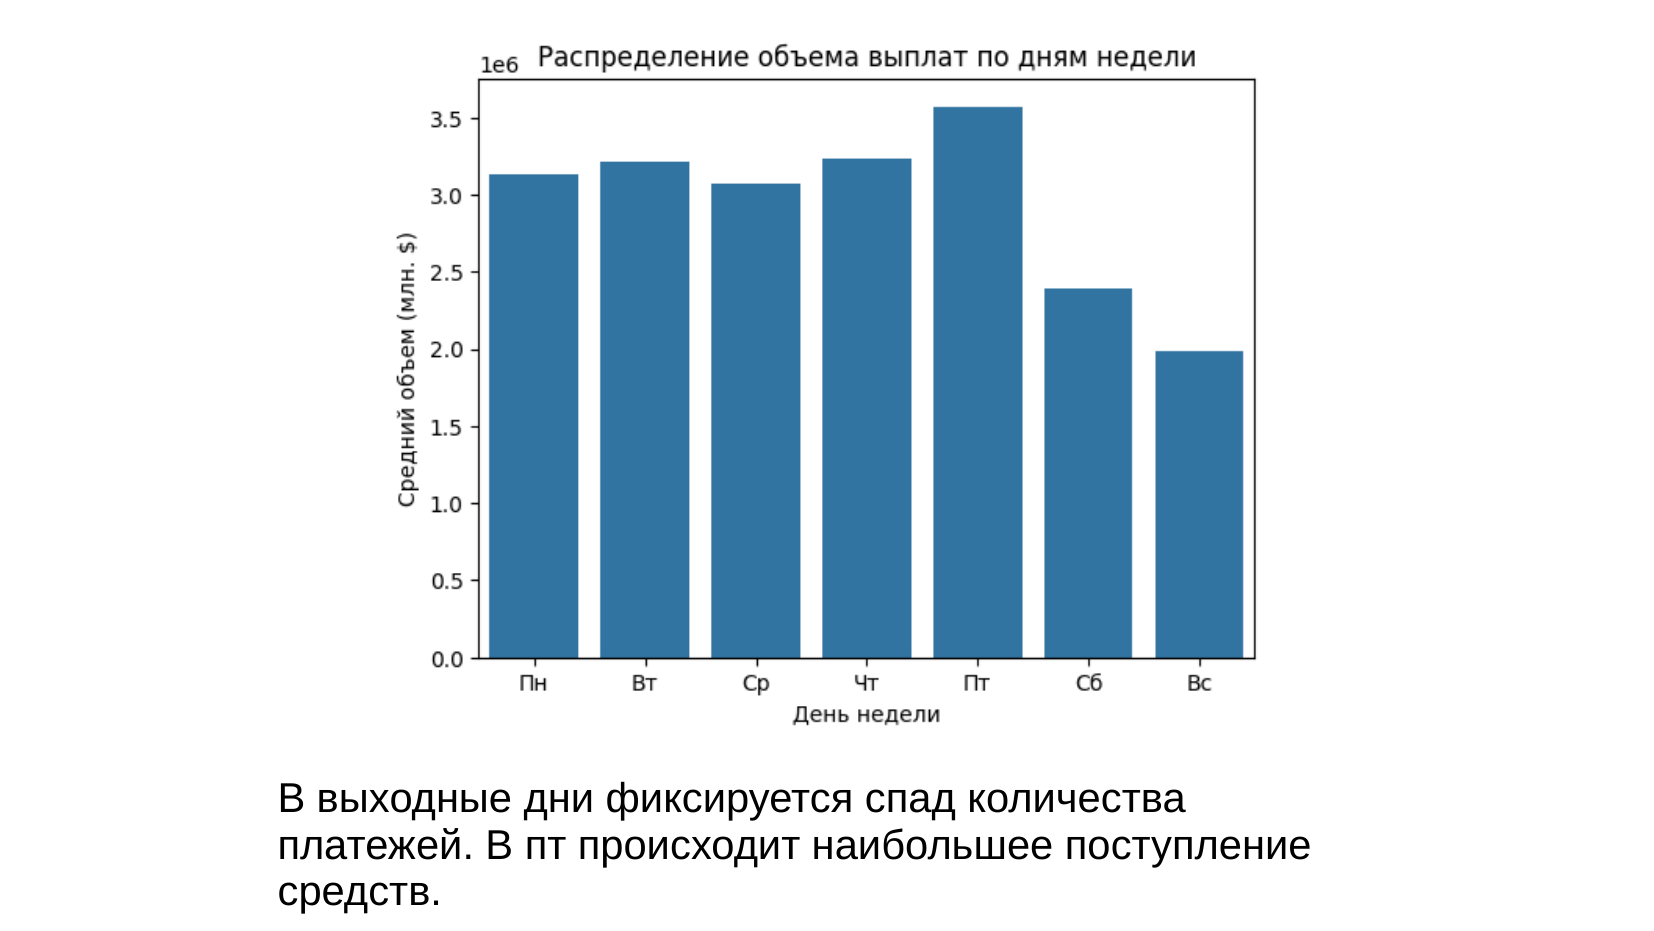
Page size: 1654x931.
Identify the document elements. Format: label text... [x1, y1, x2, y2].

picture [383, 29, 1270, 741]
text_box В выходные дни фиксируется спад количества платежей. В пт происходит наибольшее поступление средств. [262, 767, 1388, 922]
